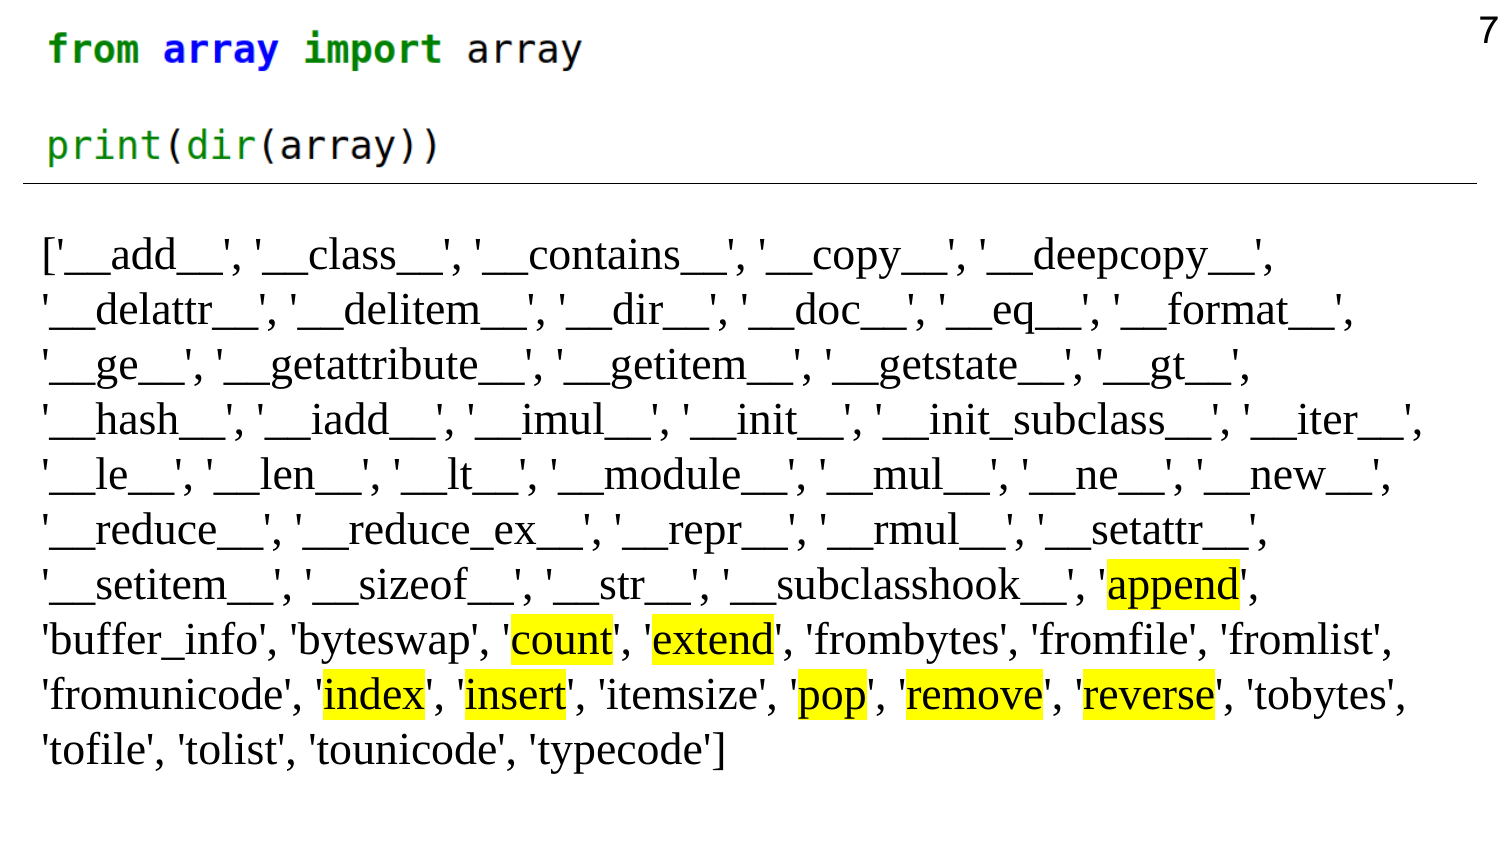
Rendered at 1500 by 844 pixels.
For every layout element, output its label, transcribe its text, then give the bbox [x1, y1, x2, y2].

text_box ['__add__', '__class__', '__contains__', '__copy__', '__deepcopy__', '__delattr__', '__delitem__', '__dir__', '__doc__', '__eq__', '__format__', '__ge__', '__getattribute__', '__getitem__', '__getstate__', '__gt__', '__hash__', '__iadd__', '__imul__', '__init__', '__init_subclass__', '__iter__', '__le__', '__len__', '__lt__', '__module__', '__mul__', '__ne__', '__new__', '__reduce__', '__reduce_ex__', '__repr__', '__rmul__', '__setattr__', '__setitem__', '__sizeof__', '__str__', '__subclasshook__', 'append', 'buffer_info', 'byteswap', 'count', 'extend', 'frombytes', 'fromfile', 'fromlist', 'fromunicode', 'index', 'insert', 'itemsize', 'pop', 'remove', 'reverse', 'tobytes', 'tofile', 'tolist', 'tounicode', 'typecode'] [41, 216, 1471, 792]
picture [34, 23, 591, 179]
